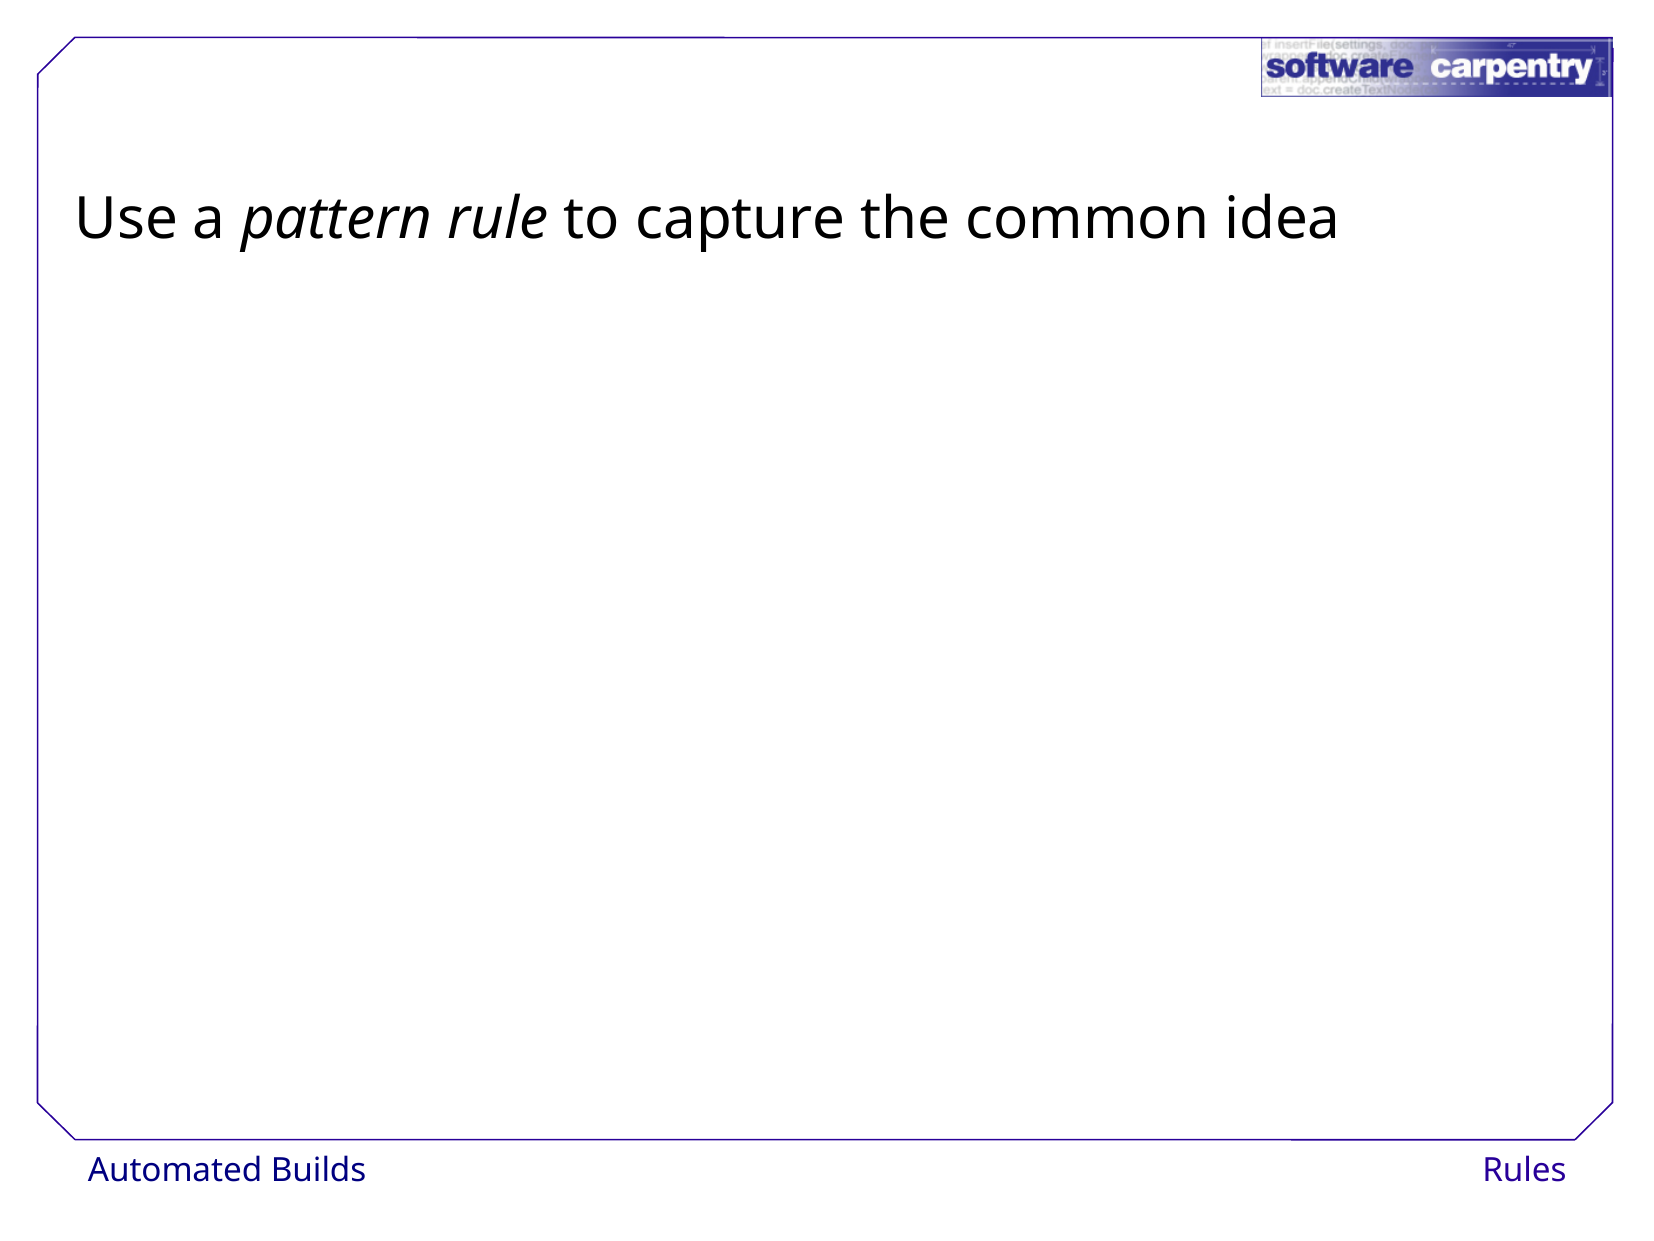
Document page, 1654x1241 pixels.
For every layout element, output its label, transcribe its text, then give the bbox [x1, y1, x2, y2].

text_box Use a pattern rule to capture the common idea [59, 138, 1506, 259]
picture [1261, 39, 1613, 97]
